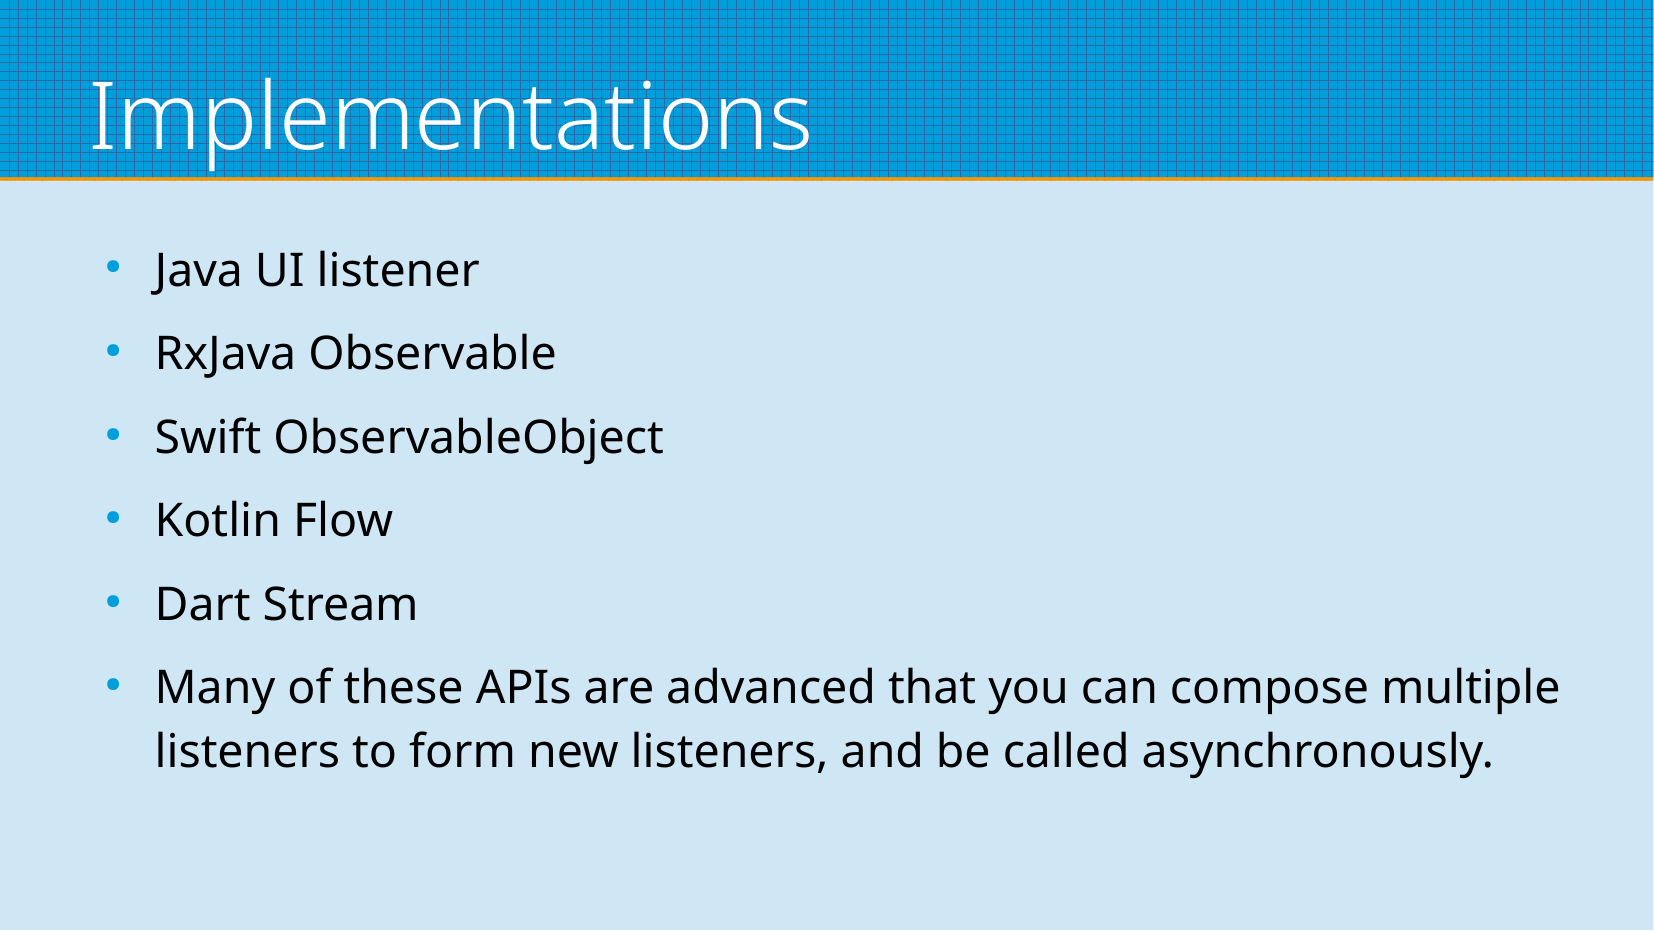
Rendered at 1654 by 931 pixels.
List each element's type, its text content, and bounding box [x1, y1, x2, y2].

list Java UI listener RxJava Observable Swift ObservableObject Kotlin Flow Dart Stream Many of these APIs are advanced that you can compose multiple listeners to form new listeners, and be called asynchronously. [88, 236, 1565, 813]
title Implementations [88, 14, 1565, 178]
